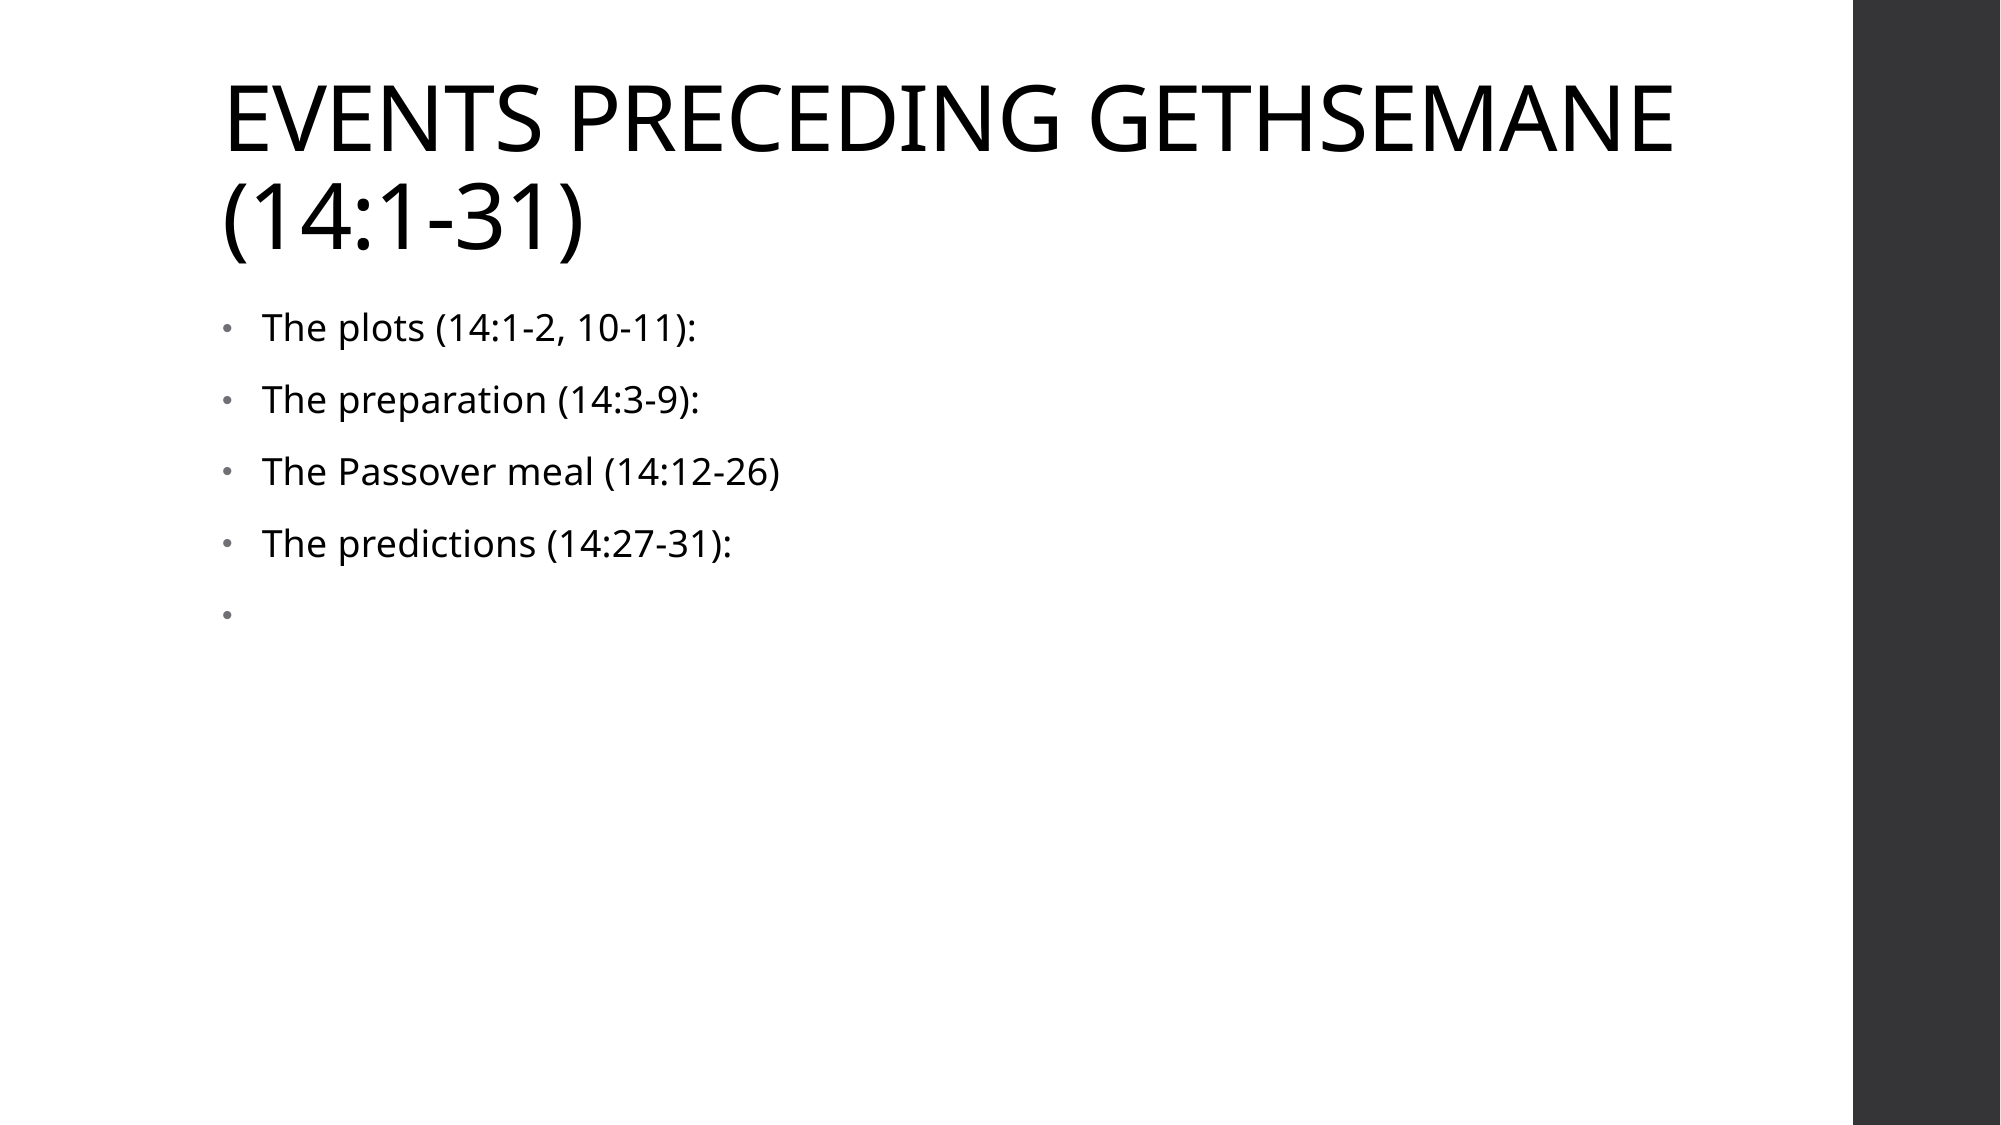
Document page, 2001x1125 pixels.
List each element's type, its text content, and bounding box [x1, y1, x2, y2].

title EVENTS PRECEDING GETHSEMANE (14:1-31) [206, 60, 1797, 278]
list The plots (14:1-2, 10-11): The preparation (14:3-9): The Passover meal (14:12-26) The predictions (14:27-31): [206, 299, 1617, 1014]
